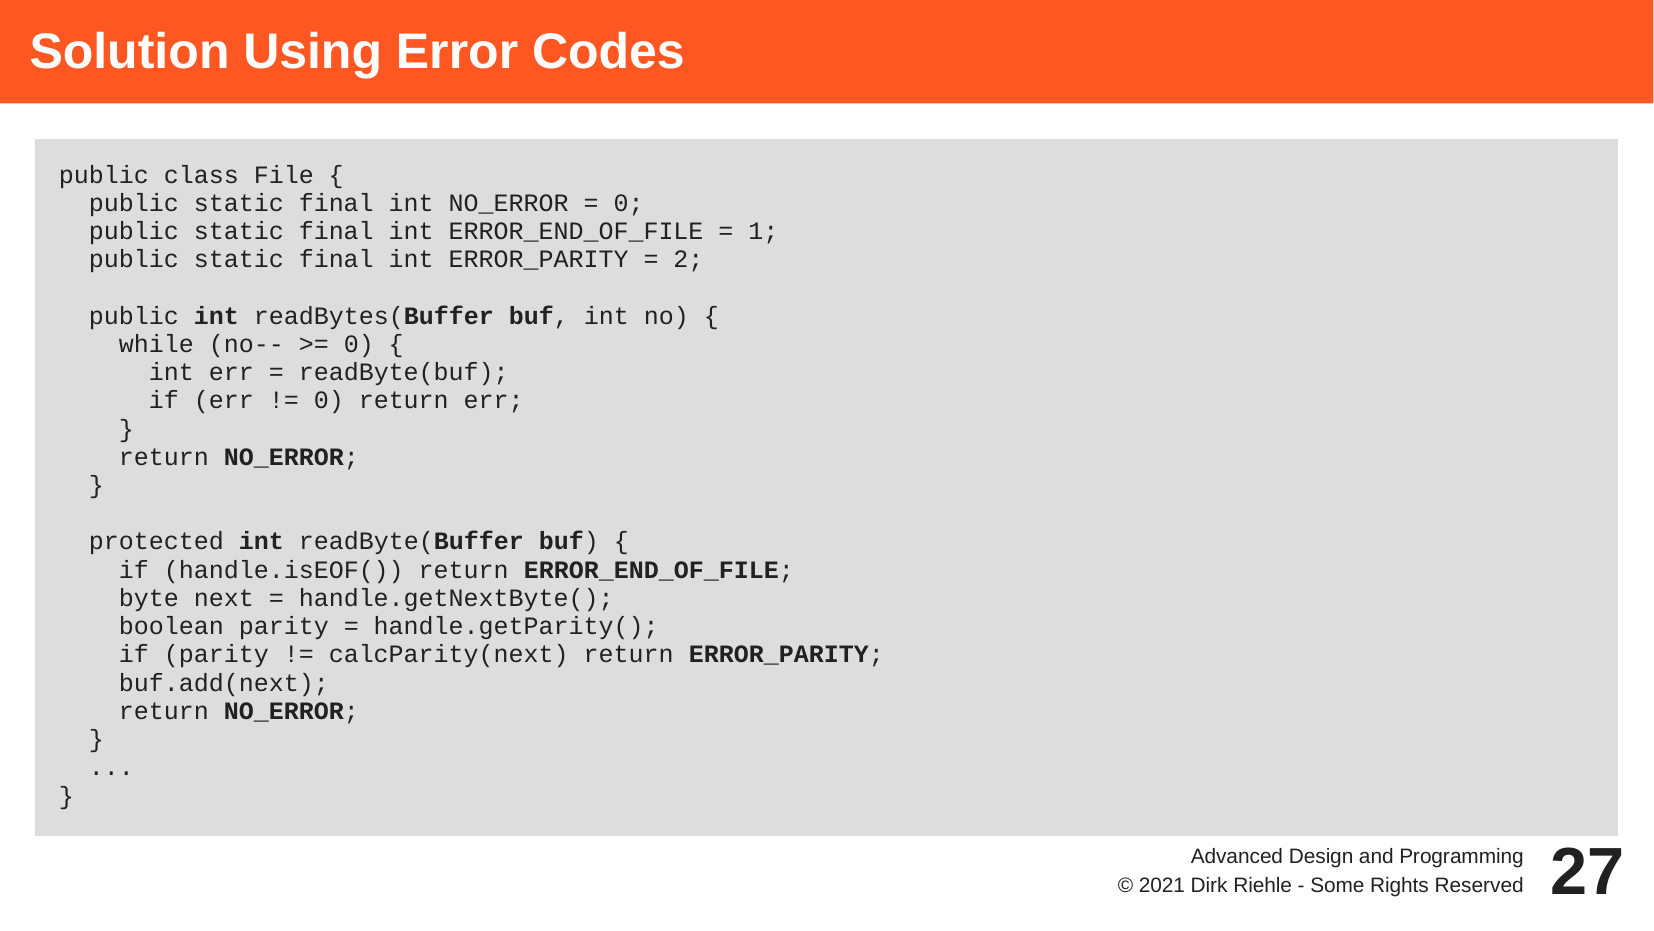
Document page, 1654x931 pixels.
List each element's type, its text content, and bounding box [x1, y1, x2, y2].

title Solution Using Error Codes [0, 0, 1654, 104]
list public class File { public static final int NO_ERROR = 0; public static final int ERROR_END_OF_FILE = 1; public static final int ERROR_PARITY = 2; public int readBytes(Buffer buf, int no) { while (no-- >= 0) { int err = readByte(buf); if (err != 0) return err; } return NO_ERROR; } protected int readByte(Buffer buf) { if (handle.isEOF()) return ERROR_END_OF_FILE; byte next = handle.getNextByte(); boolean parity = handle.getParity(); if (parity != calcParity(next) return ERROR_PARITY; buf.add(next); return NO_ERROR; } ... } [29, 132, 1625, 842]
